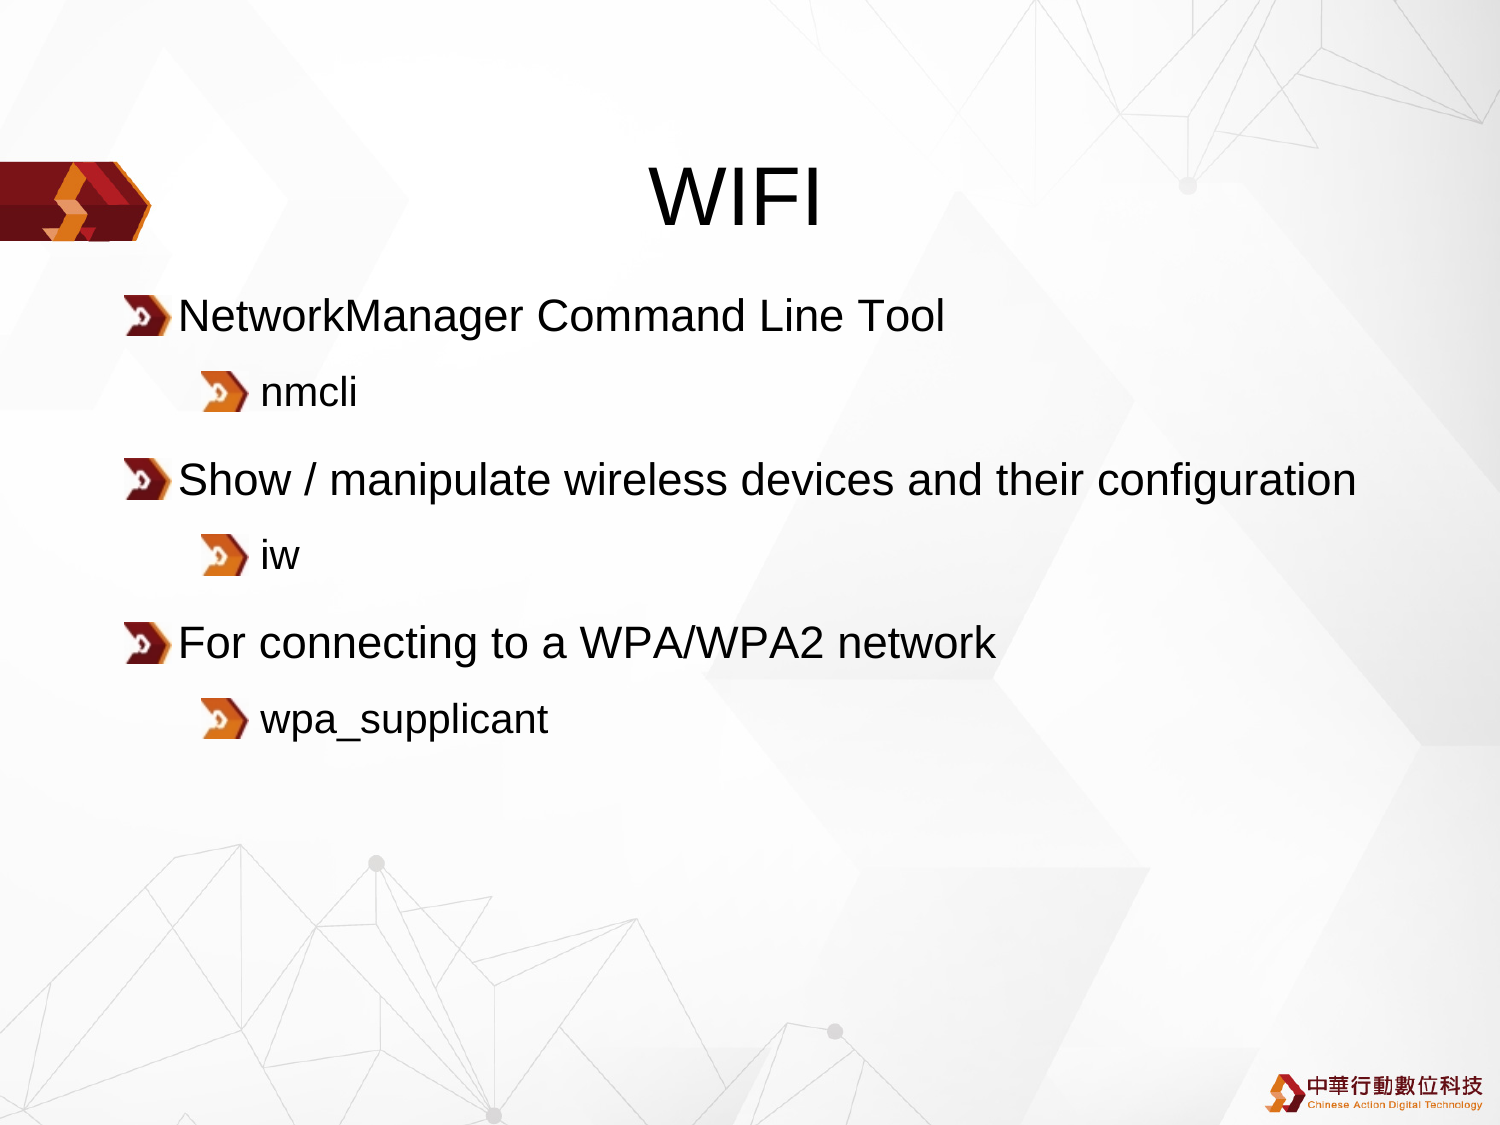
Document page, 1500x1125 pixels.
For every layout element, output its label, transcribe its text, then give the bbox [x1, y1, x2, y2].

picture [0, 0, 1500, 1125]
title WIFI [107, 101, 1367, 255]
list NetworkManager Command Line Tool nmcli Show / manipulate wireless devices and their configuration iw For connecting to a WPA/WPA2 network wpa_supplicant [107, 290, 1425, 1012]
